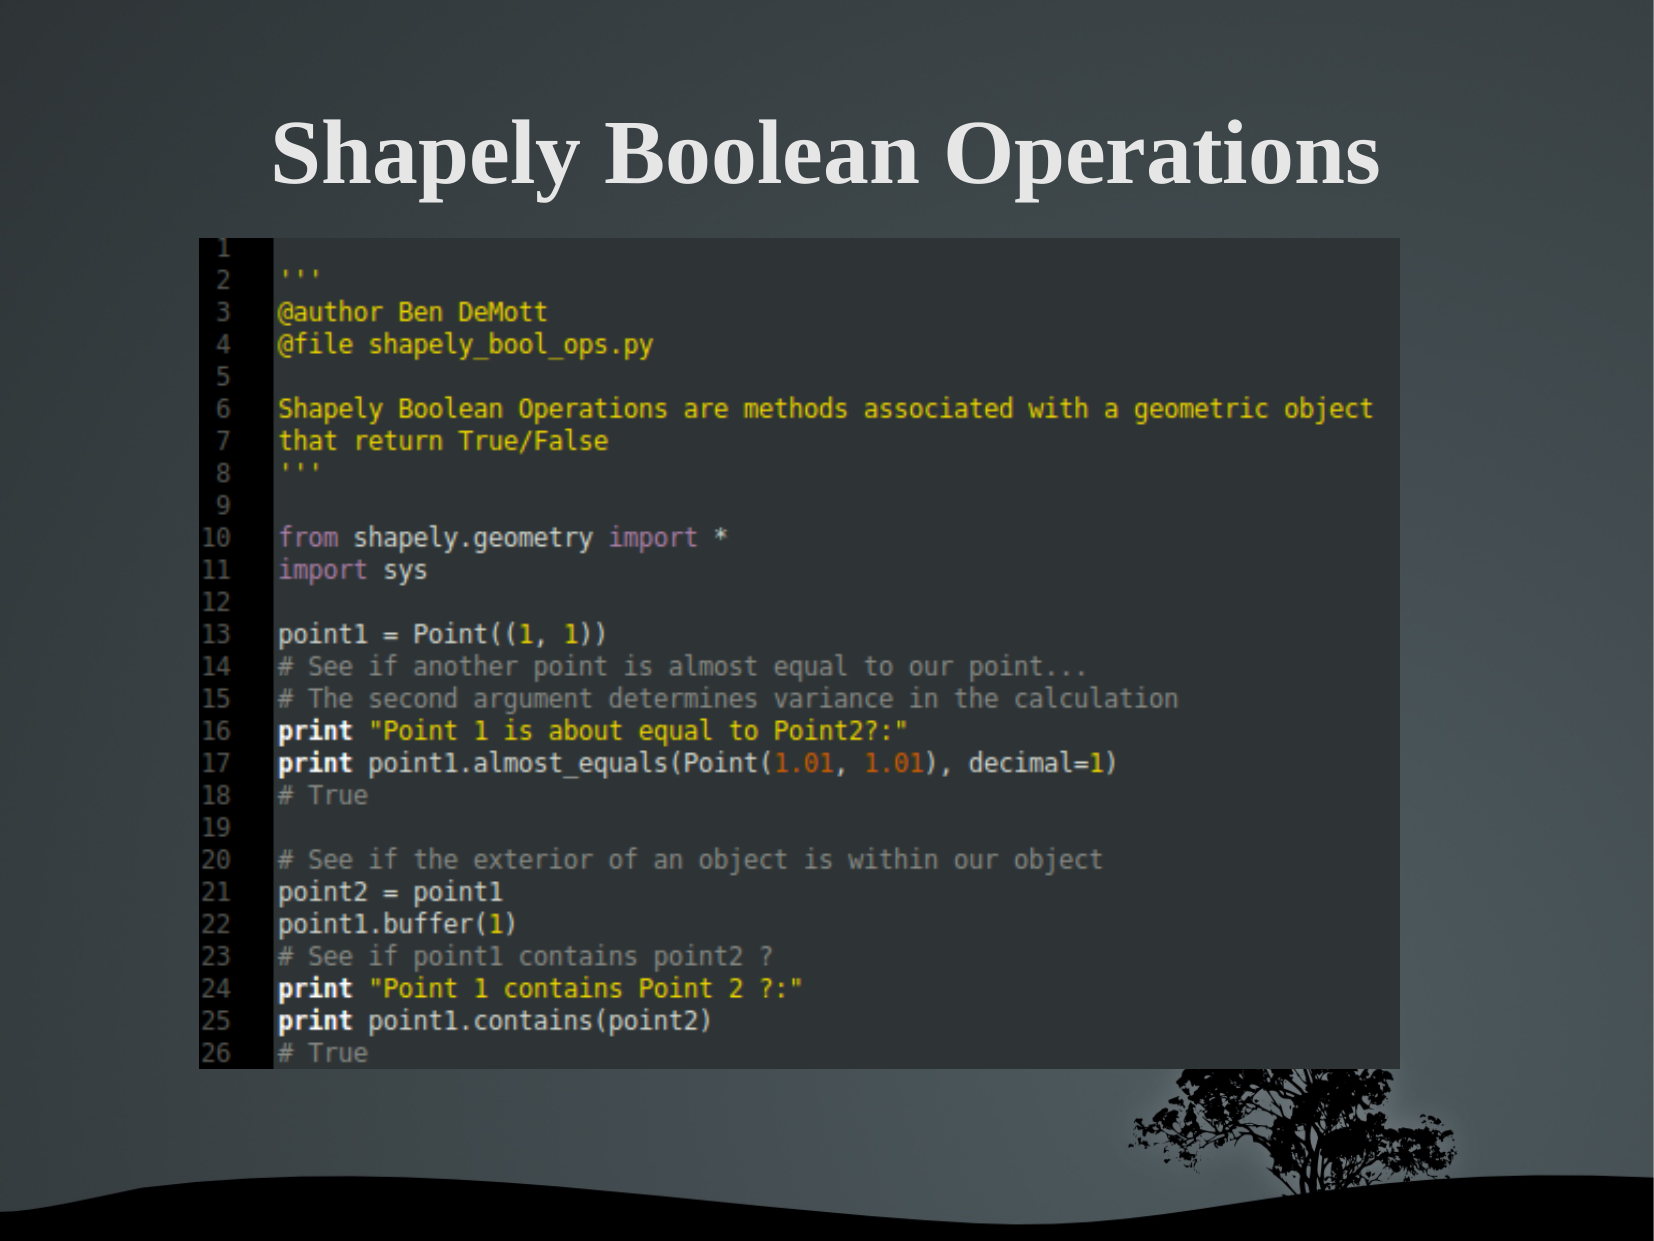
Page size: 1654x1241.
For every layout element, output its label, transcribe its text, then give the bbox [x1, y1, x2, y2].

title Shapely Boolean Operations [82, 56, 1571, 250]
picture [0, 0, 1654, 1241]
